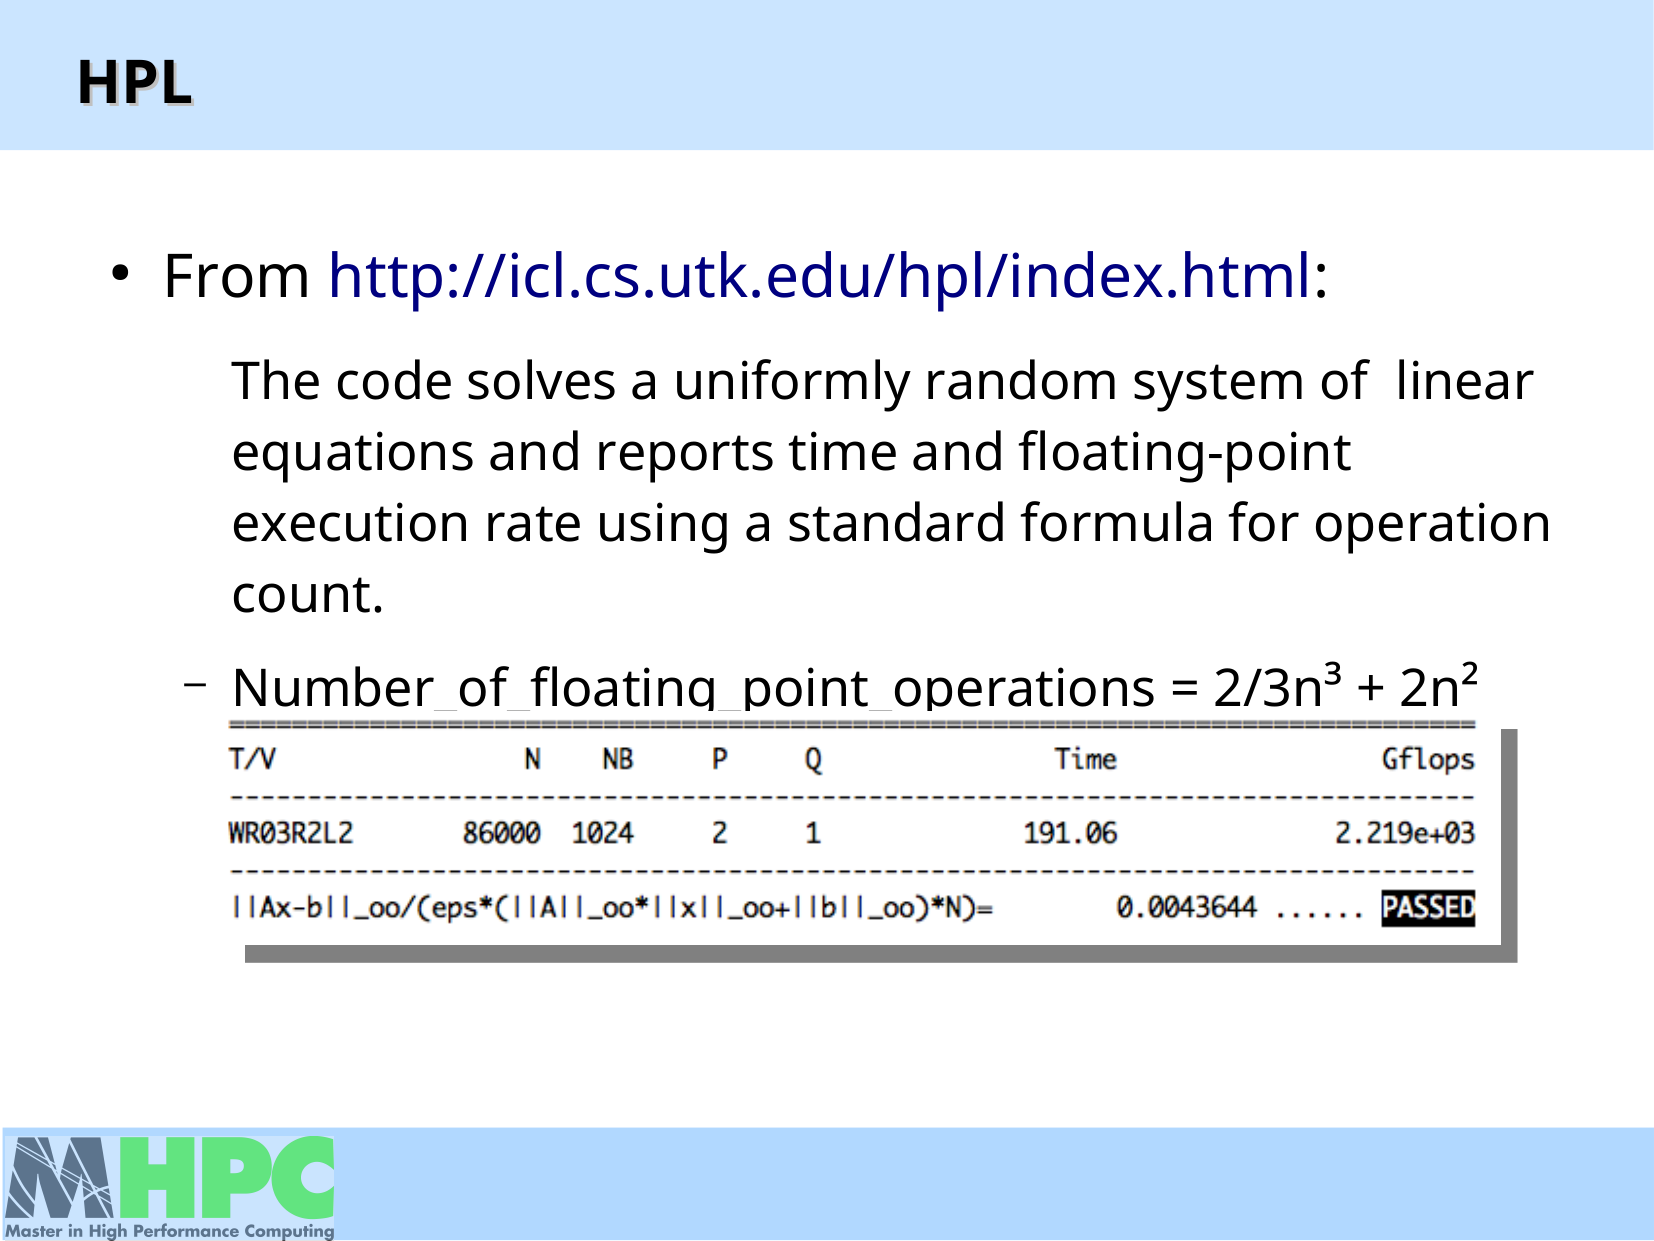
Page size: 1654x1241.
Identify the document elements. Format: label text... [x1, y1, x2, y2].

picture [227, 711, 1501, 946]
title HPL [75, 0, 1421, 184]
list From http://icl.cs.utk.edu/hpl/index.html: The code solves a uniformly random system of linear equations and reports time and floating-point execution rate using a standard formula for operation count. Number_of_floating_point_operations = 2/3n³ + 2n² (n=size of the system) [62, 232, 1576, 976]
